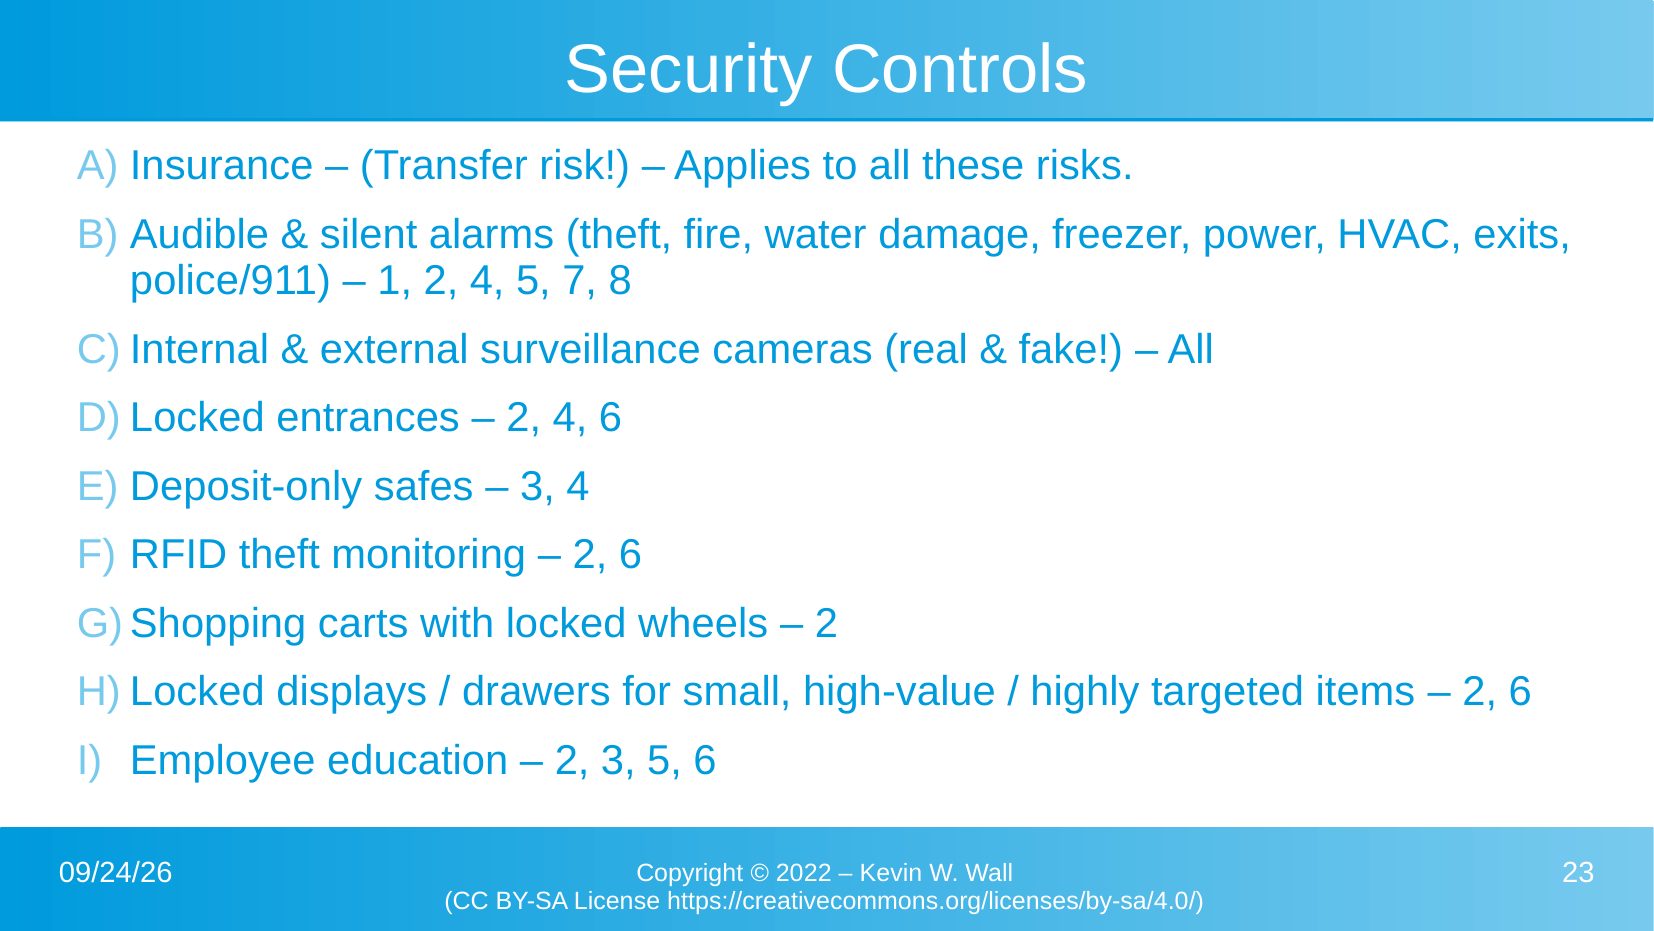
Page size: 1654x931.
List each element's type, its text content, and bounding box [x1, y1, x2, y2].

title Security Controls [59, 29, 1595, 108]
list Insurance – (Transfer risk!) – Applies to all these risks. Audible & silent alarms (theft, fire, water damage, freezer, power, HVAC, exits, police/911) – 1, 2, 4, 5, 7, 8 Internal & external surveillance cameras (real & fake!) – All Locked entrances – 2, 4, 6 Deposit-only safes – 3, 4 RFID theft monitoring – 2, 6 Shopping carts with locked wheels – 2 Locked displays / drawers for small, high-value / highly targeted items – 2, 6 Employee education – 2, 3, 5, 6 [59, 141, 1595, 818]
